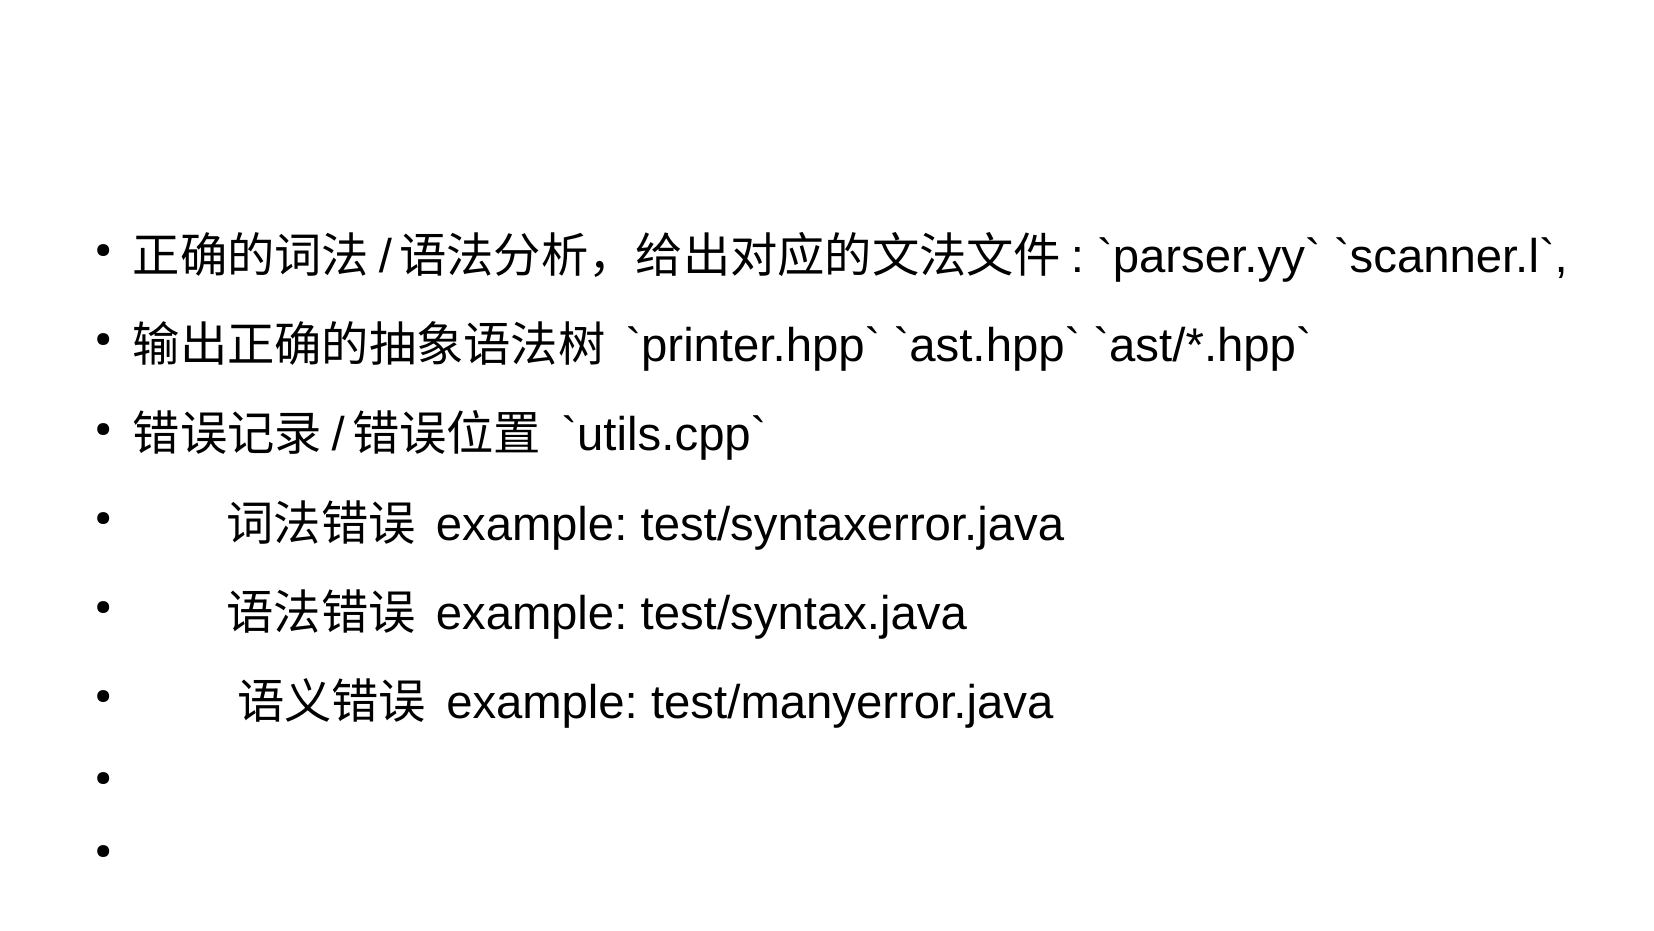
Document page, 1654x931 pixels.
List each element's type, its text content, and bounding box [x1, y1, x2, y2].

list 正确的词法/语法分析，给出对应的文法文件: `parser.yy` `scanner.l`, 输出正确的抽象语法树 `printer.hpp` `ast.hpp` `ast/*.hpp` 错误记录/错误位置 `utils.cpp` 词法错误 example: test/syntaxerror.java 语法错误 example: test/syntax.java 语义错误 example: test/manyerror.java [82, 217, 1571, 758]
